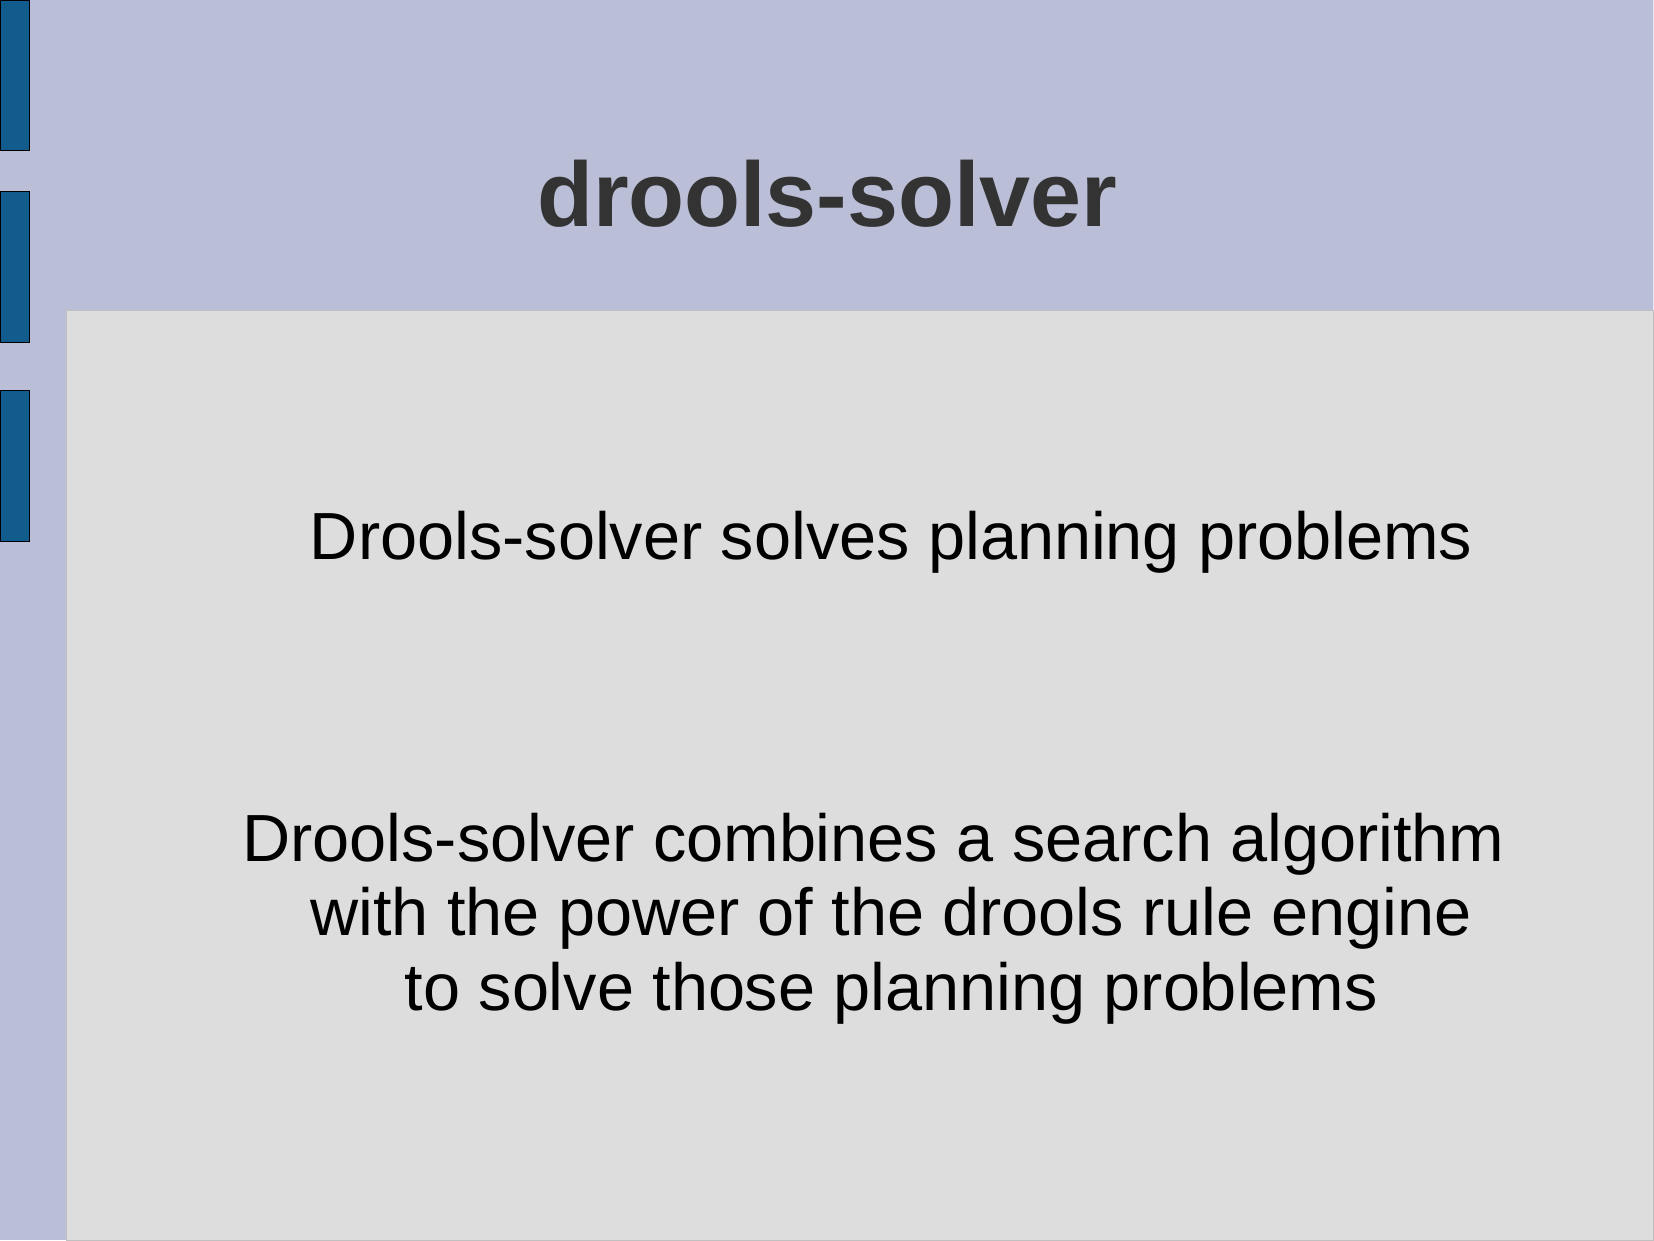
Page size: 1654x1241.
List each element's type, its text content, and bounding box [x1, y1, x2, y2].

subtitle Drools-solver solves planning problems [178, 364, 1570, 679]
text_box Drools-solver combines a search algorithm with the power of the drools rule engine to solve those planning problems [178, 679, 1570, 1147]
title drools-solver [121, 91, 1534, 299]
